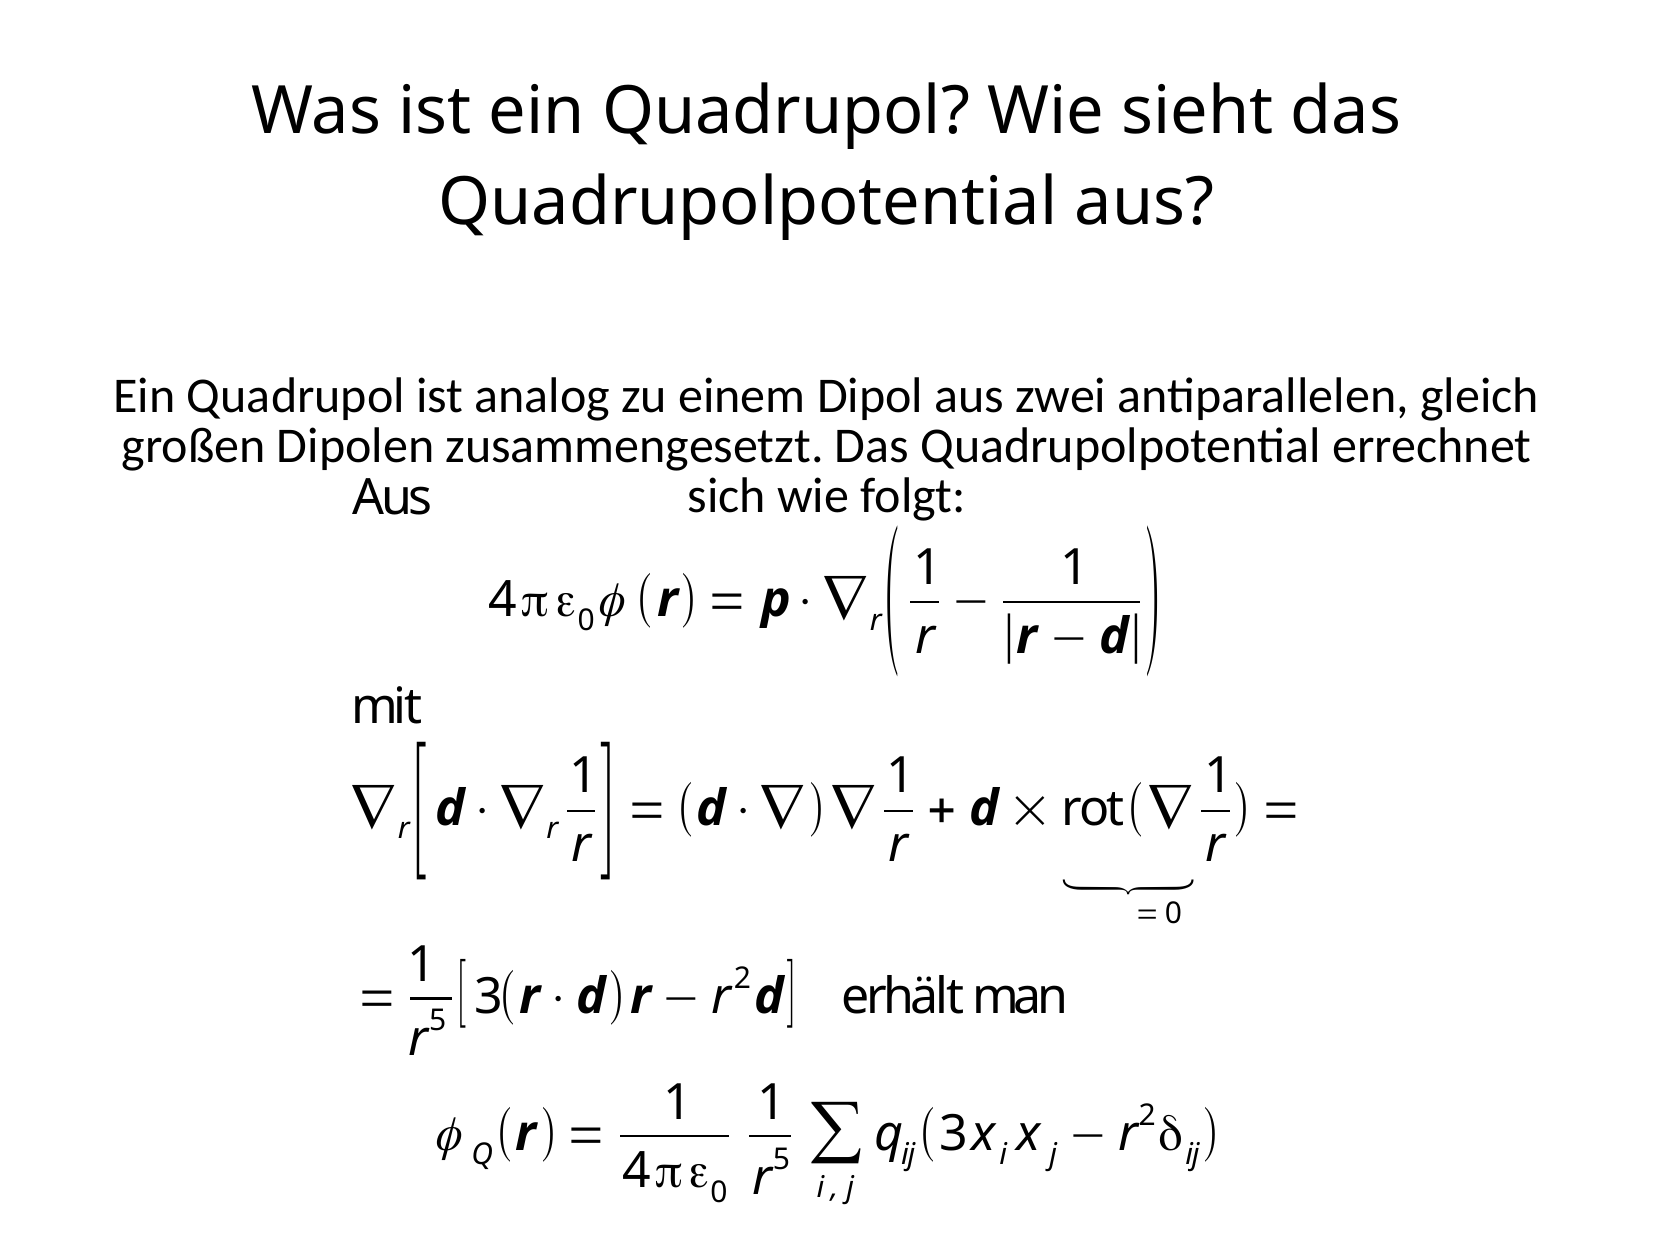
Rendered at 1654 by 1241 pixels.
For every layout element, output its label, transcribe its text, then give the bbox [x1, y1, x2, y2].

subtitle Ein Quadrupol ist analog zu einem Dipol aus zwei antiparallelen, gleich großen Dipolen zusammengesetzt. Das Quadrupolpotential errechnet sich wie folgt: [82, 290, 1571, 1010]
chart [344, 467, 1309, 1210]
title Was ist ein Quadrupol? Wie sieht das Quadrupolpotential aus? [82, 49, 1571, 257]
